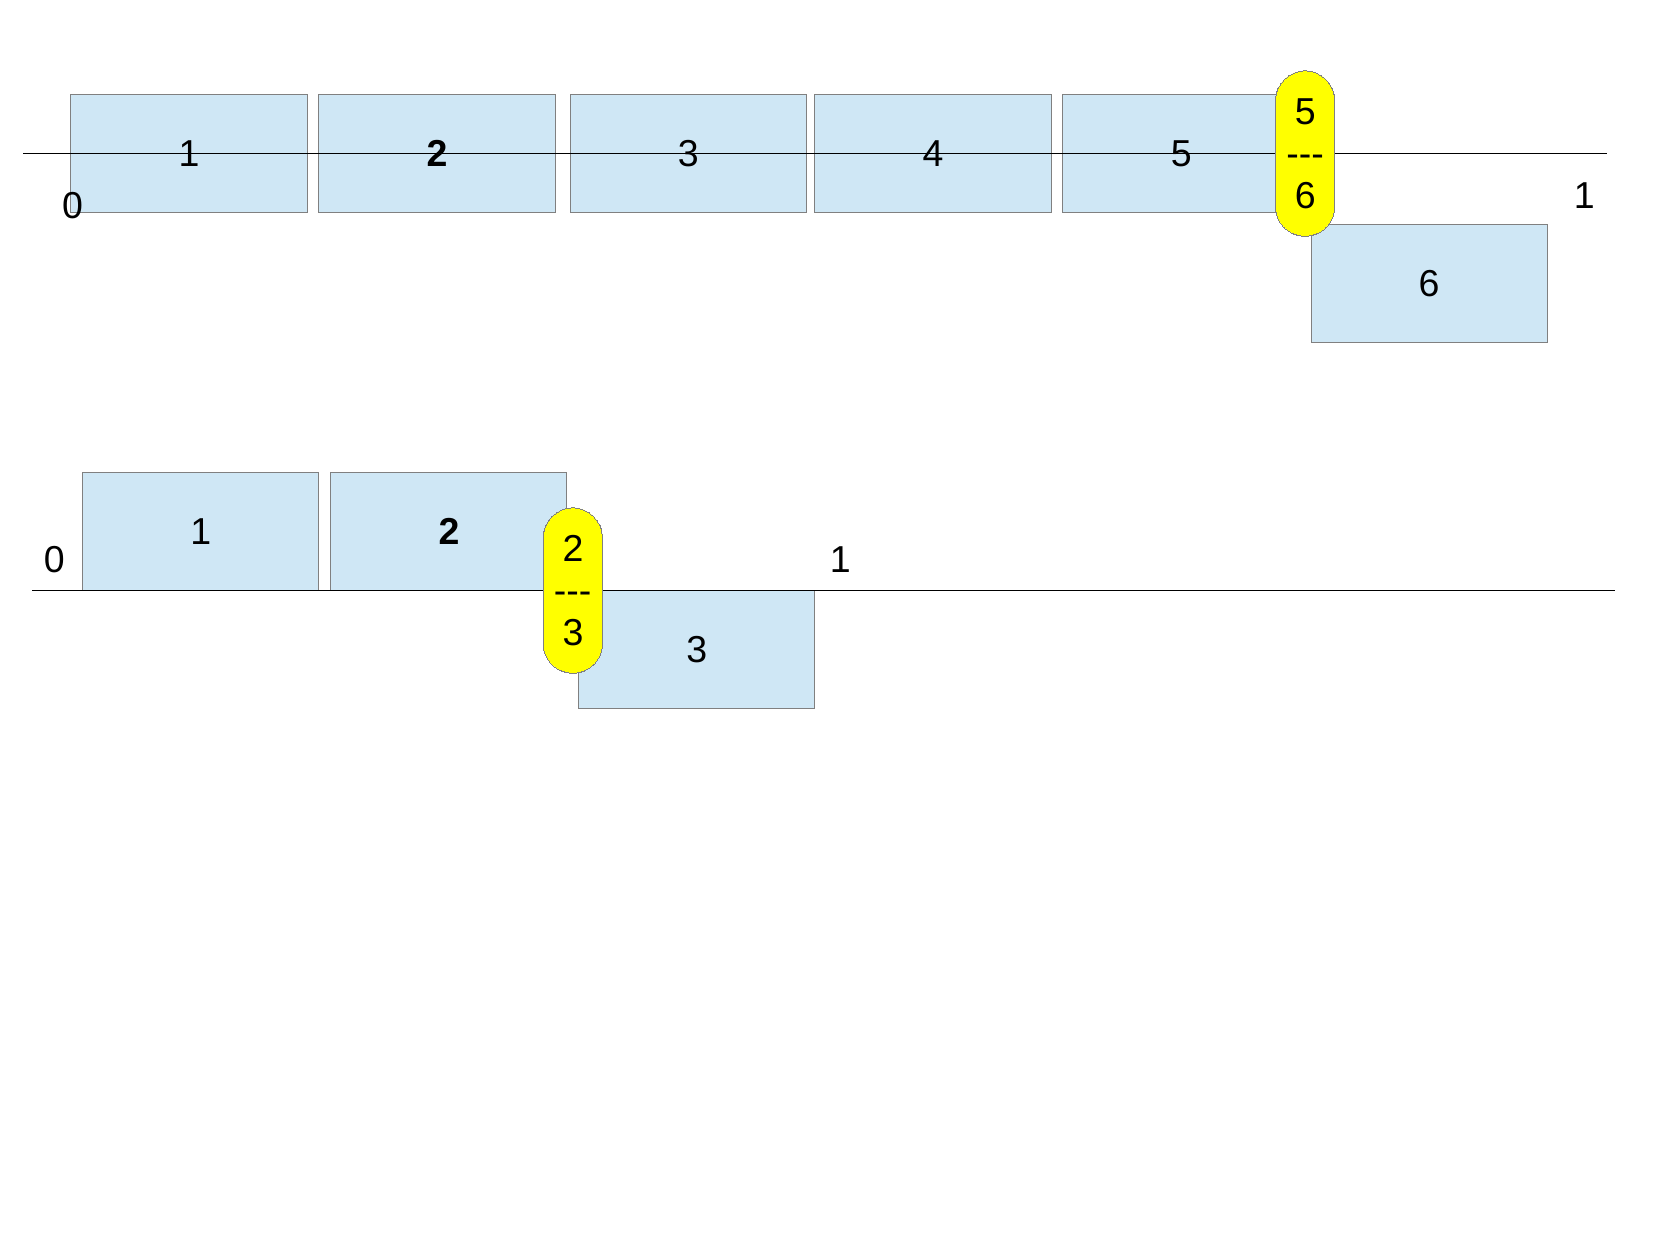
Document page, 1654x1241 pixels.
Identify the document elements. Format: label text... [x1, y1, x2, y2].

text_box 2 [318, 154, 556, 213]
text_box 1 [1559, 167, 1610, 225]
text_box 3 [578, 591, 815, 709]
text_box 4 [929, 145, 935, 153]
text_box 5 --- 6 [1275, 70, 1335, 237]
text_box 2 --- 3 [543, 507, 603, 674]
text_box 1 [82, 472, 319, 590]
text_box 2 [318, 94, 556, 153]
text_box 1 [70, 154, 308, 213]
text_box 4 [814, 94, 1052, 153]
text_box 0 [29, 531, 80, 589]
text_box 5 [1062, 94, 1276, 153]
text_box 0 [47, 177, 98, 235]
text_box 2 [330, 472, 567, 590]
text_box 1 [70, 94, 308, 153]
text_box 3 [570, 94, 807, 153]
text_box 5 [1062, 154, 1276, 213]
text_box 1 [814, 531, 866, 589]
text_box 3 [570, 154, 807, 213]
text_box 4 [814, 154, 1052, 213]
text_box 6 [1311, 224, 1548, 343]
